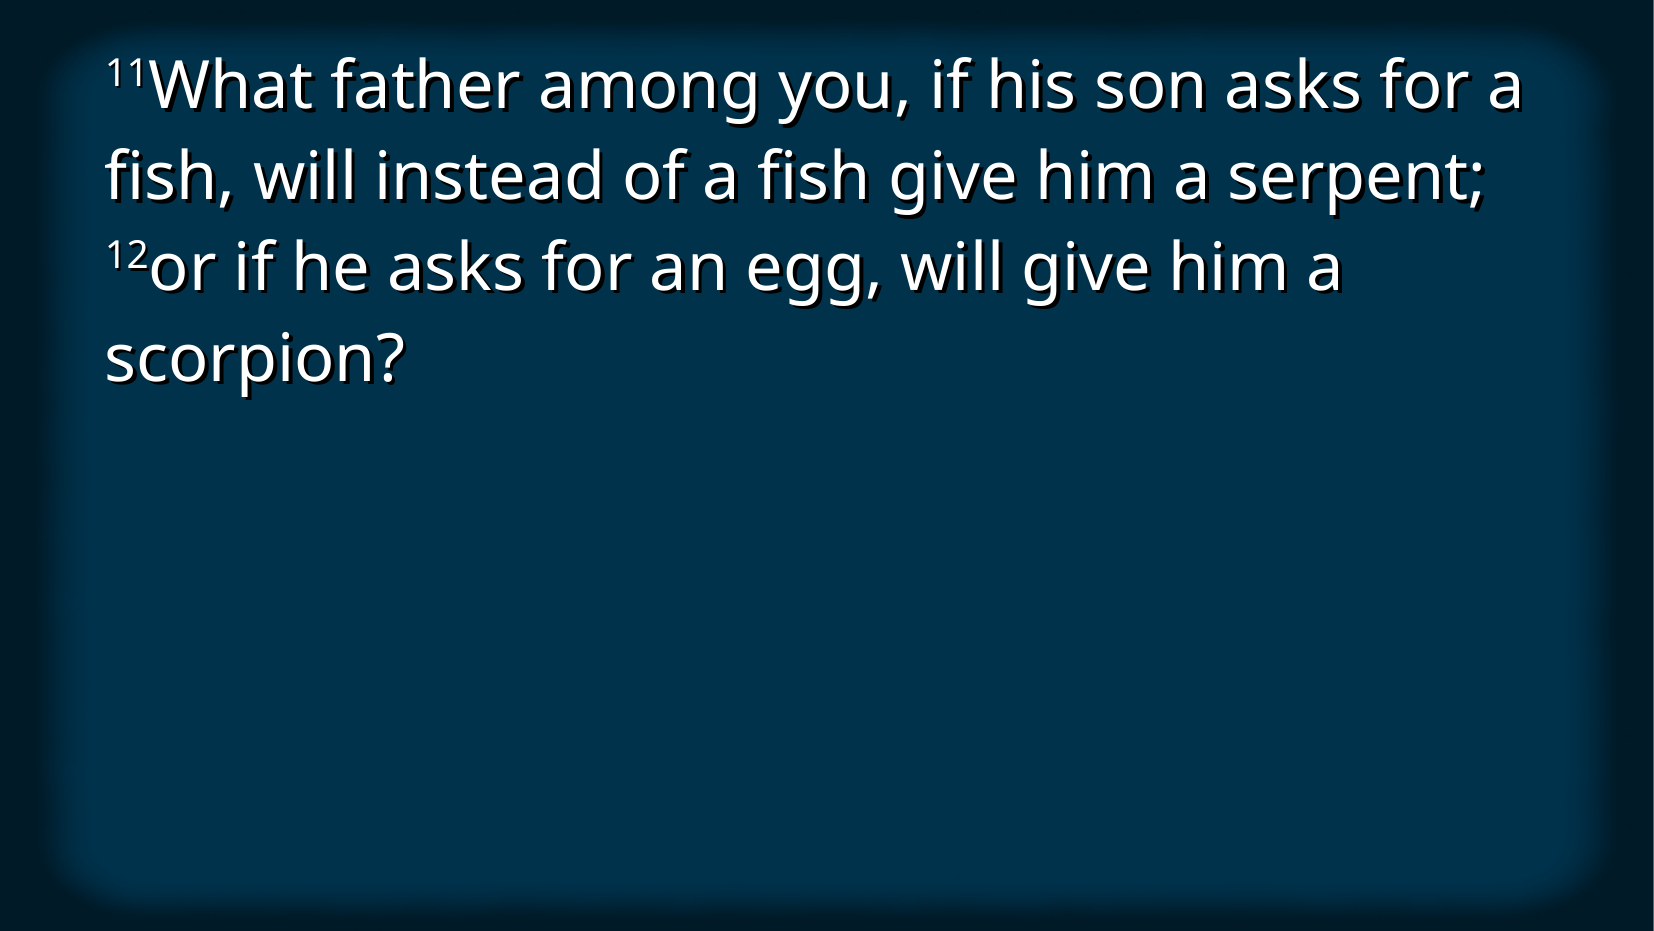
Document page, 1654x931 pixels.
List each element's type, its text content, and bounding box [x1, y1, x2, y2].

text_box 11What father among you, if his son asks for a fish, will instead of a fish give him a serpent; 12or if he asks for an egg, will give him a scorpion? [90, 30, 1576, 331]
picture [0, 0, 1654, 931]
